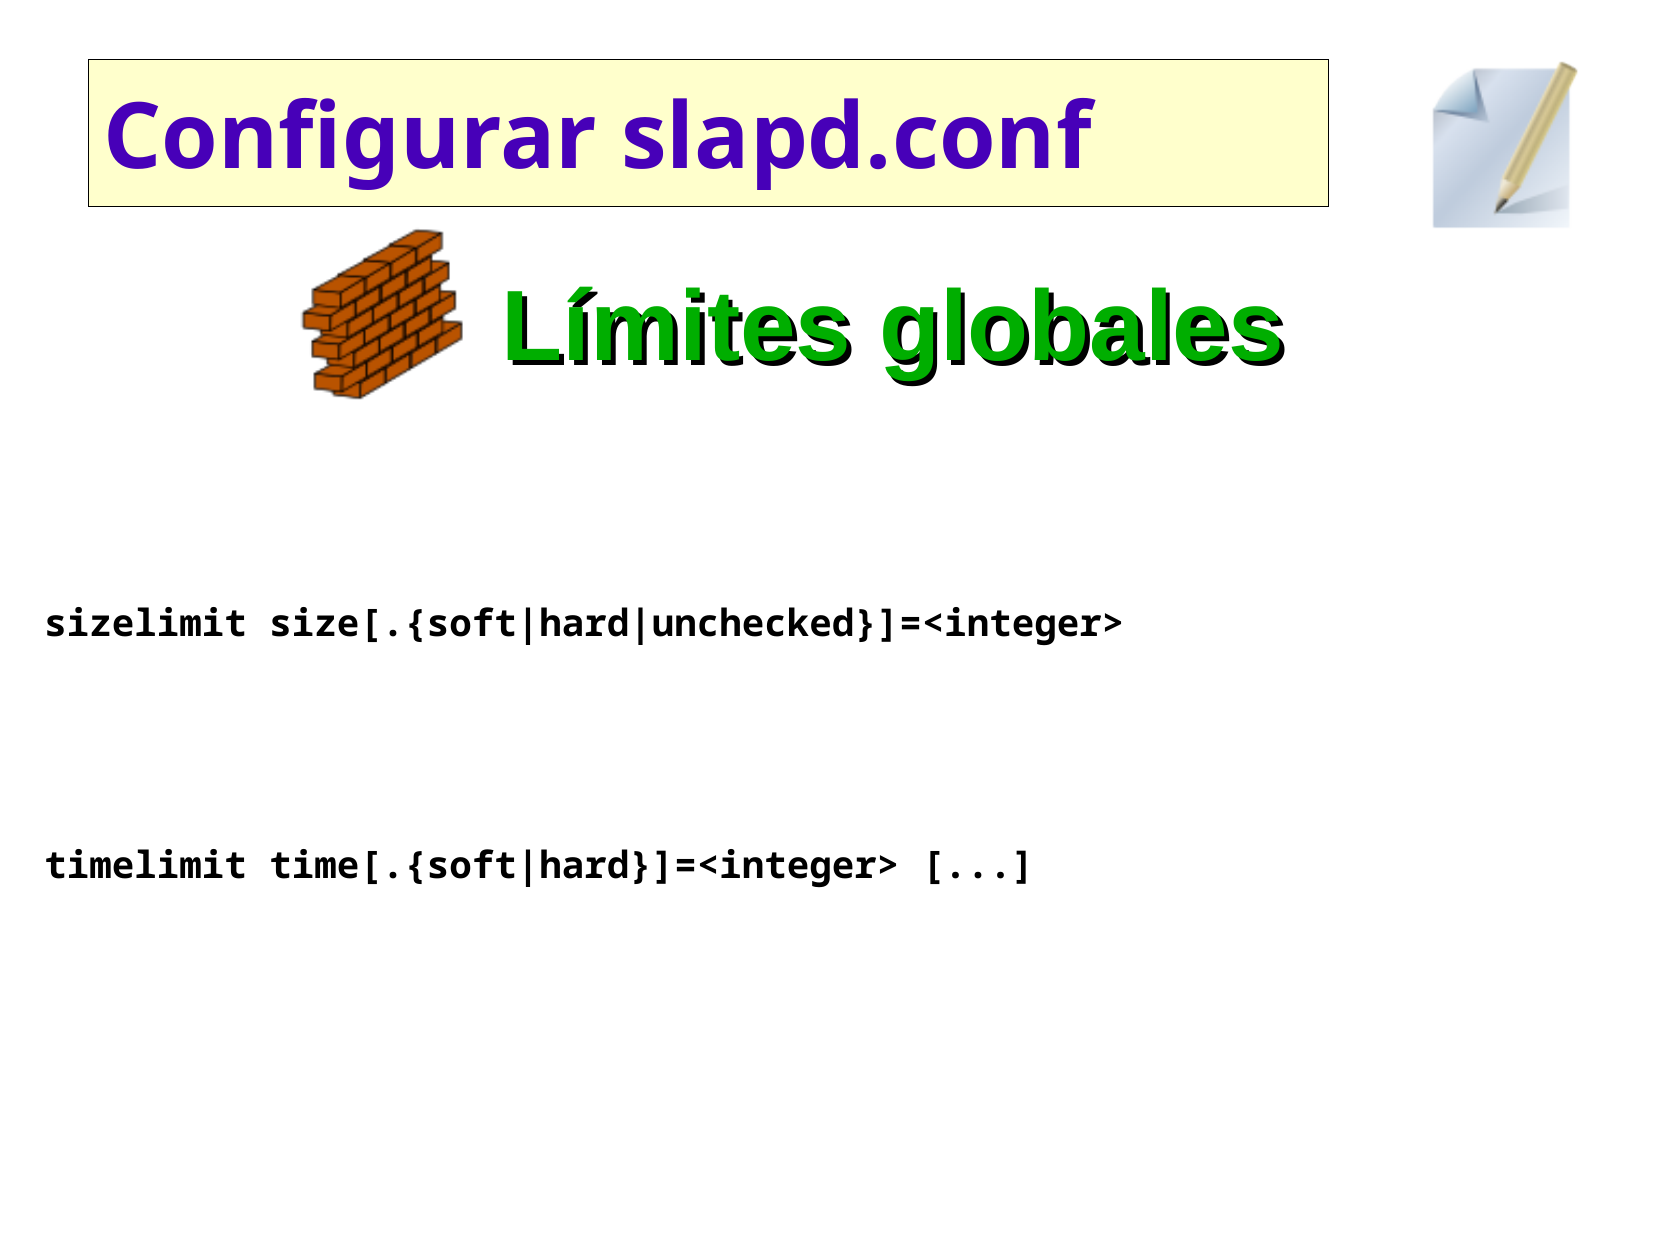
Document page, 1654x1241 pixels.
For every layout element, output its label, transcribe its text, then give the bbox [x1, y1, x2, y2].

text_box Configurar slapd.conf [88, 59, 1329, 207]
picture [295, 224, 478, 408]
text_box Límites globales [487, 262, 1300, 390]
picture [1417, 58, 1595, 237]
text_box sizelimit size[.{soft|hard|unchecked}]=<integer> [29, 589, 1625, 650]
text_box timelimit time[.{soft|hard}]=<integer> [...] [29, 831, 1625, 893]
